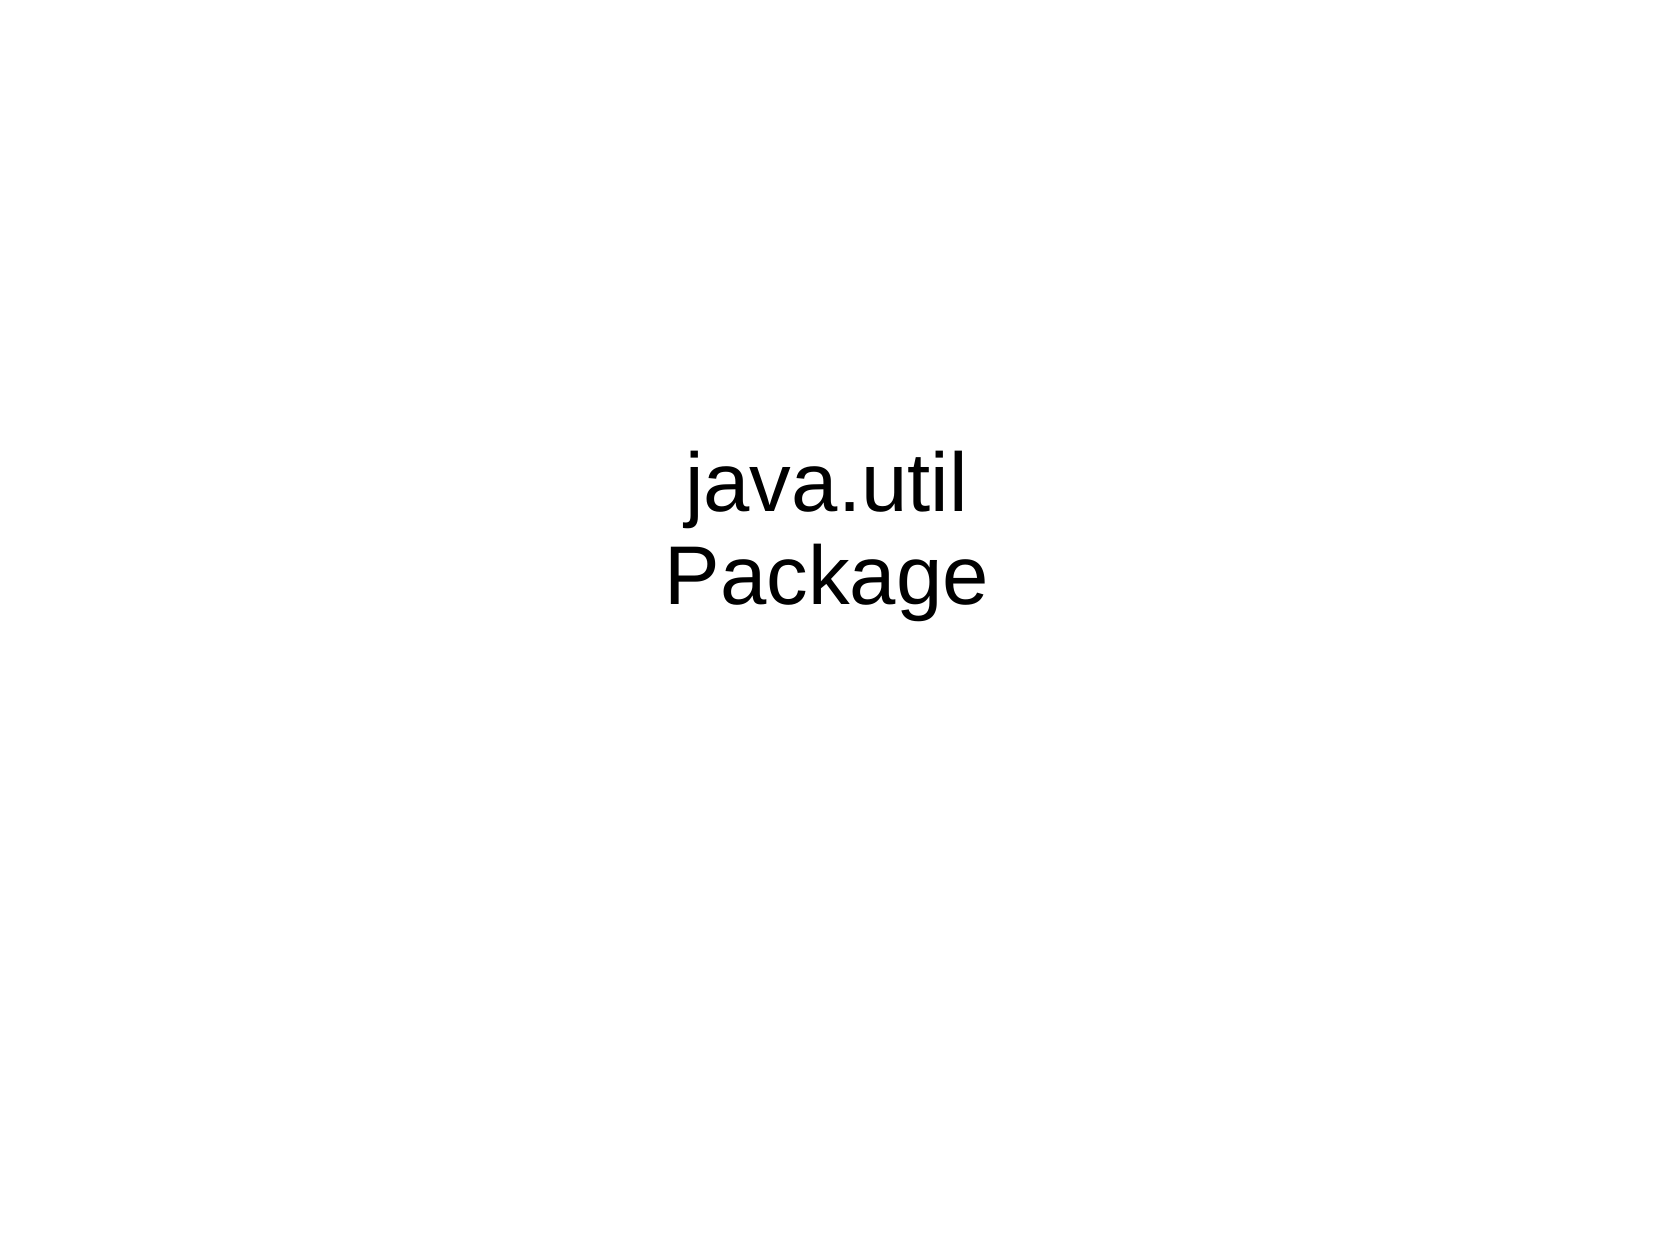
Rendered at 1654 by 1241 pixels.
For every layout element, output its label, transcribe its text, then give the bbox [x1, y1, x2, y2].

subtitle java.util Package [82, 49, 1571, 1010]
